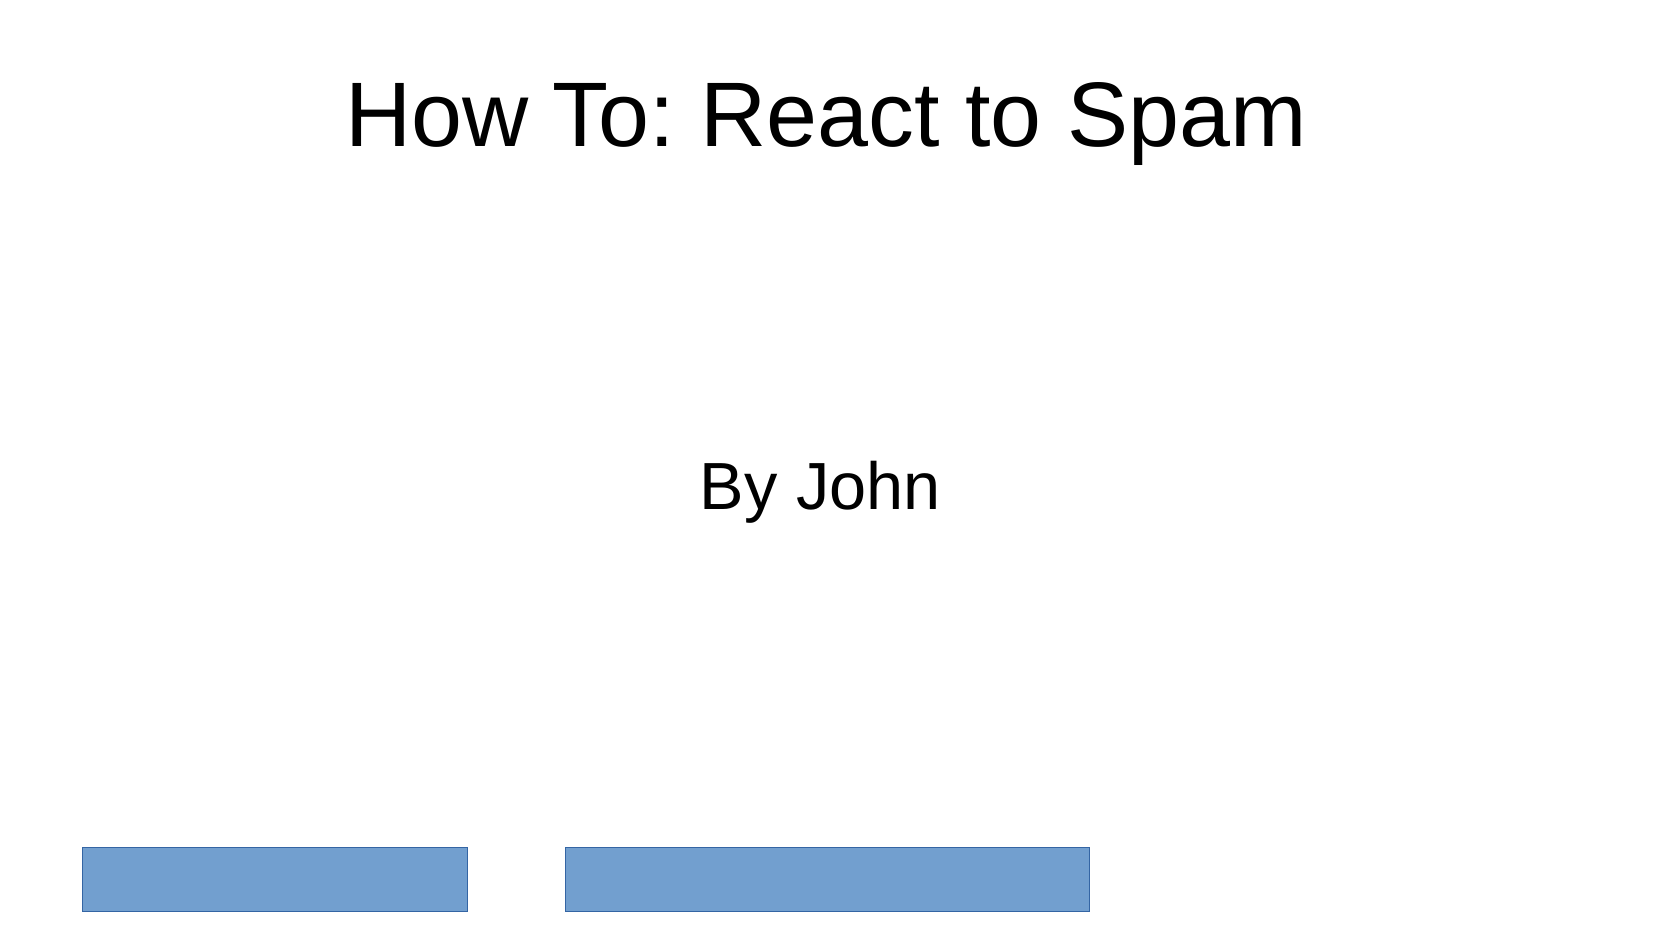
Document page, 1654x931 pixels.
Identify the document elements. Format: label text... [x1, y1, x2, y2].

title How To: React to Spam [82, 37, 1571, 193]
subtitle By John [76, 217, 1565, 757]
